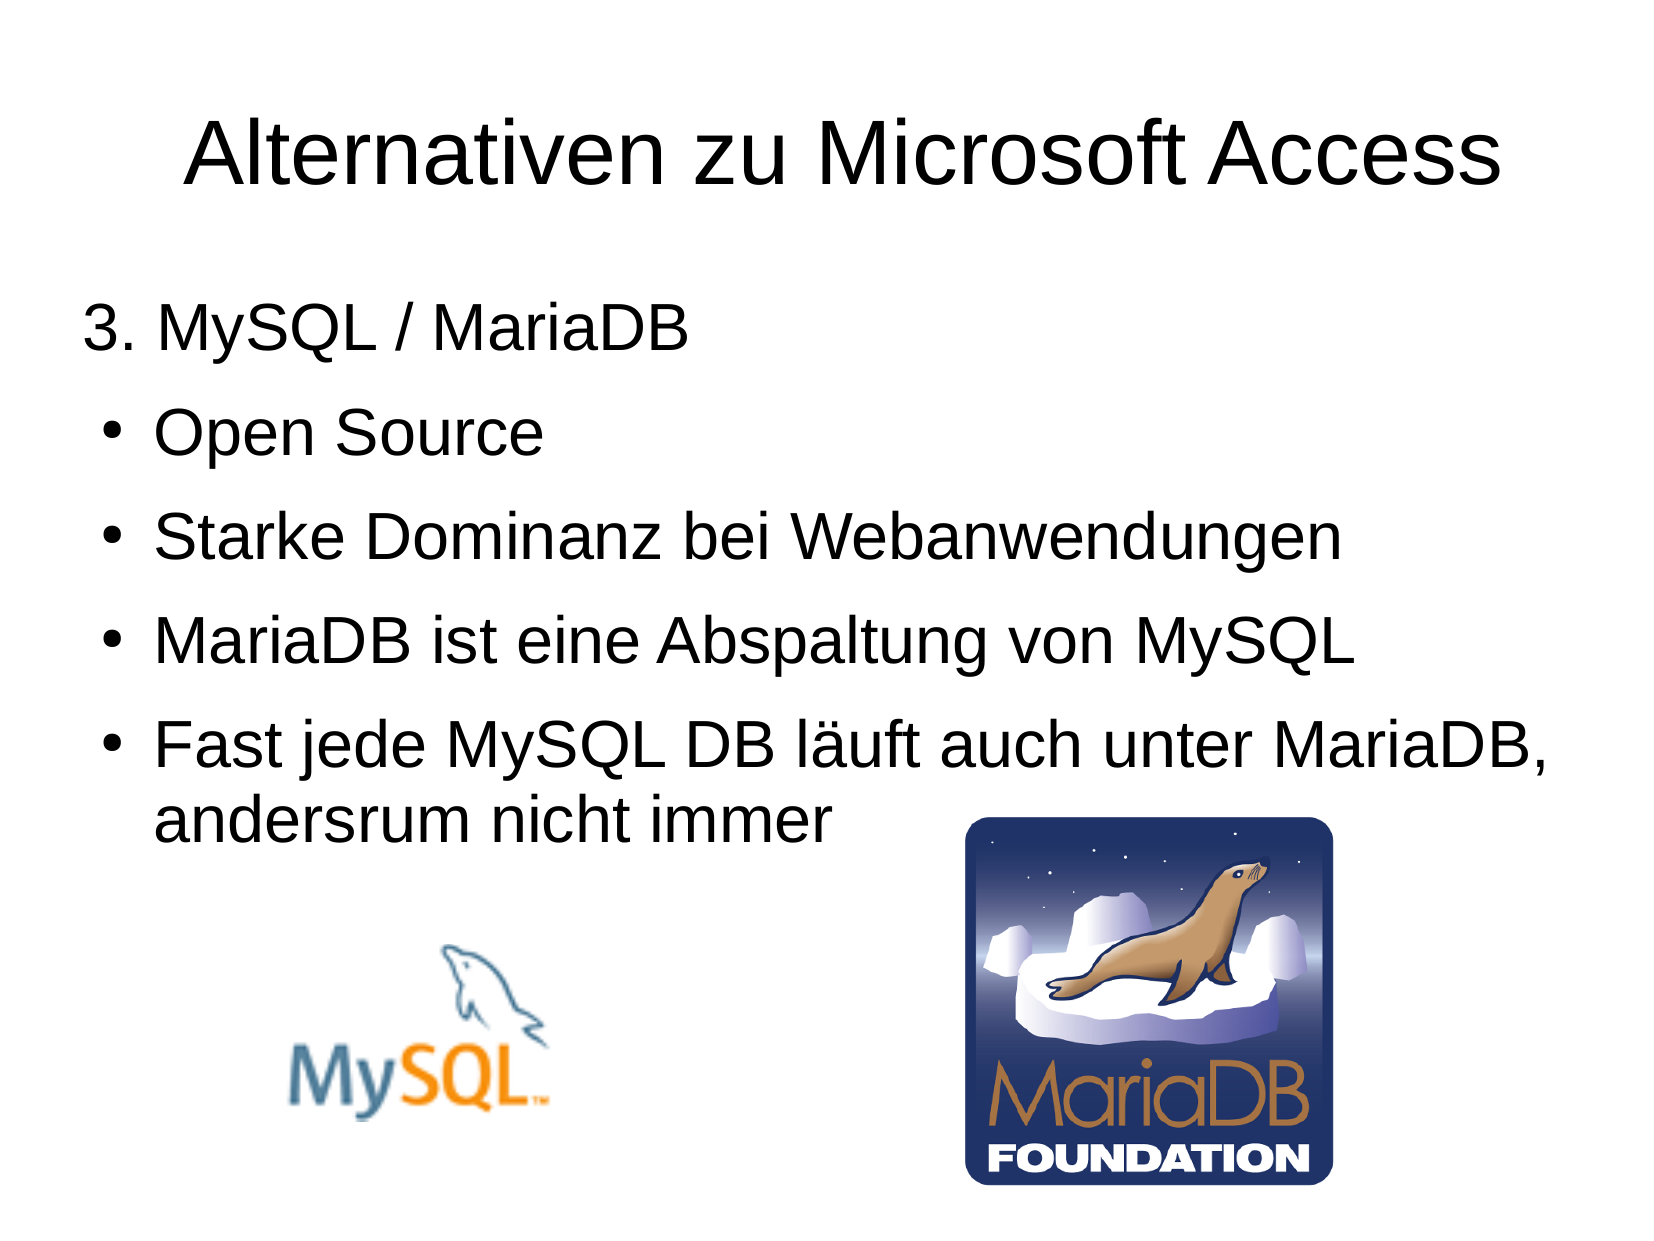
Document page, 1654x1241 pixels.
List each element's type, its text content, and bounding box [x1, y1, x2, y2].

picture [962, 814, 1335, 1187]
title Alternativen zu Microsoft Access [82, 49, 1571, 257]
picture [248, 944, 591, 1123]
list 3. MySQL / MariaDB Open Source Starke Dominanz bei Webanwendungen MariaDB ist eine Abspaltung von MySQL Fast jede MySQL DB läuft auch unter MariaDB, andersrum nicht immer [82, 290, 1571, 1010]
